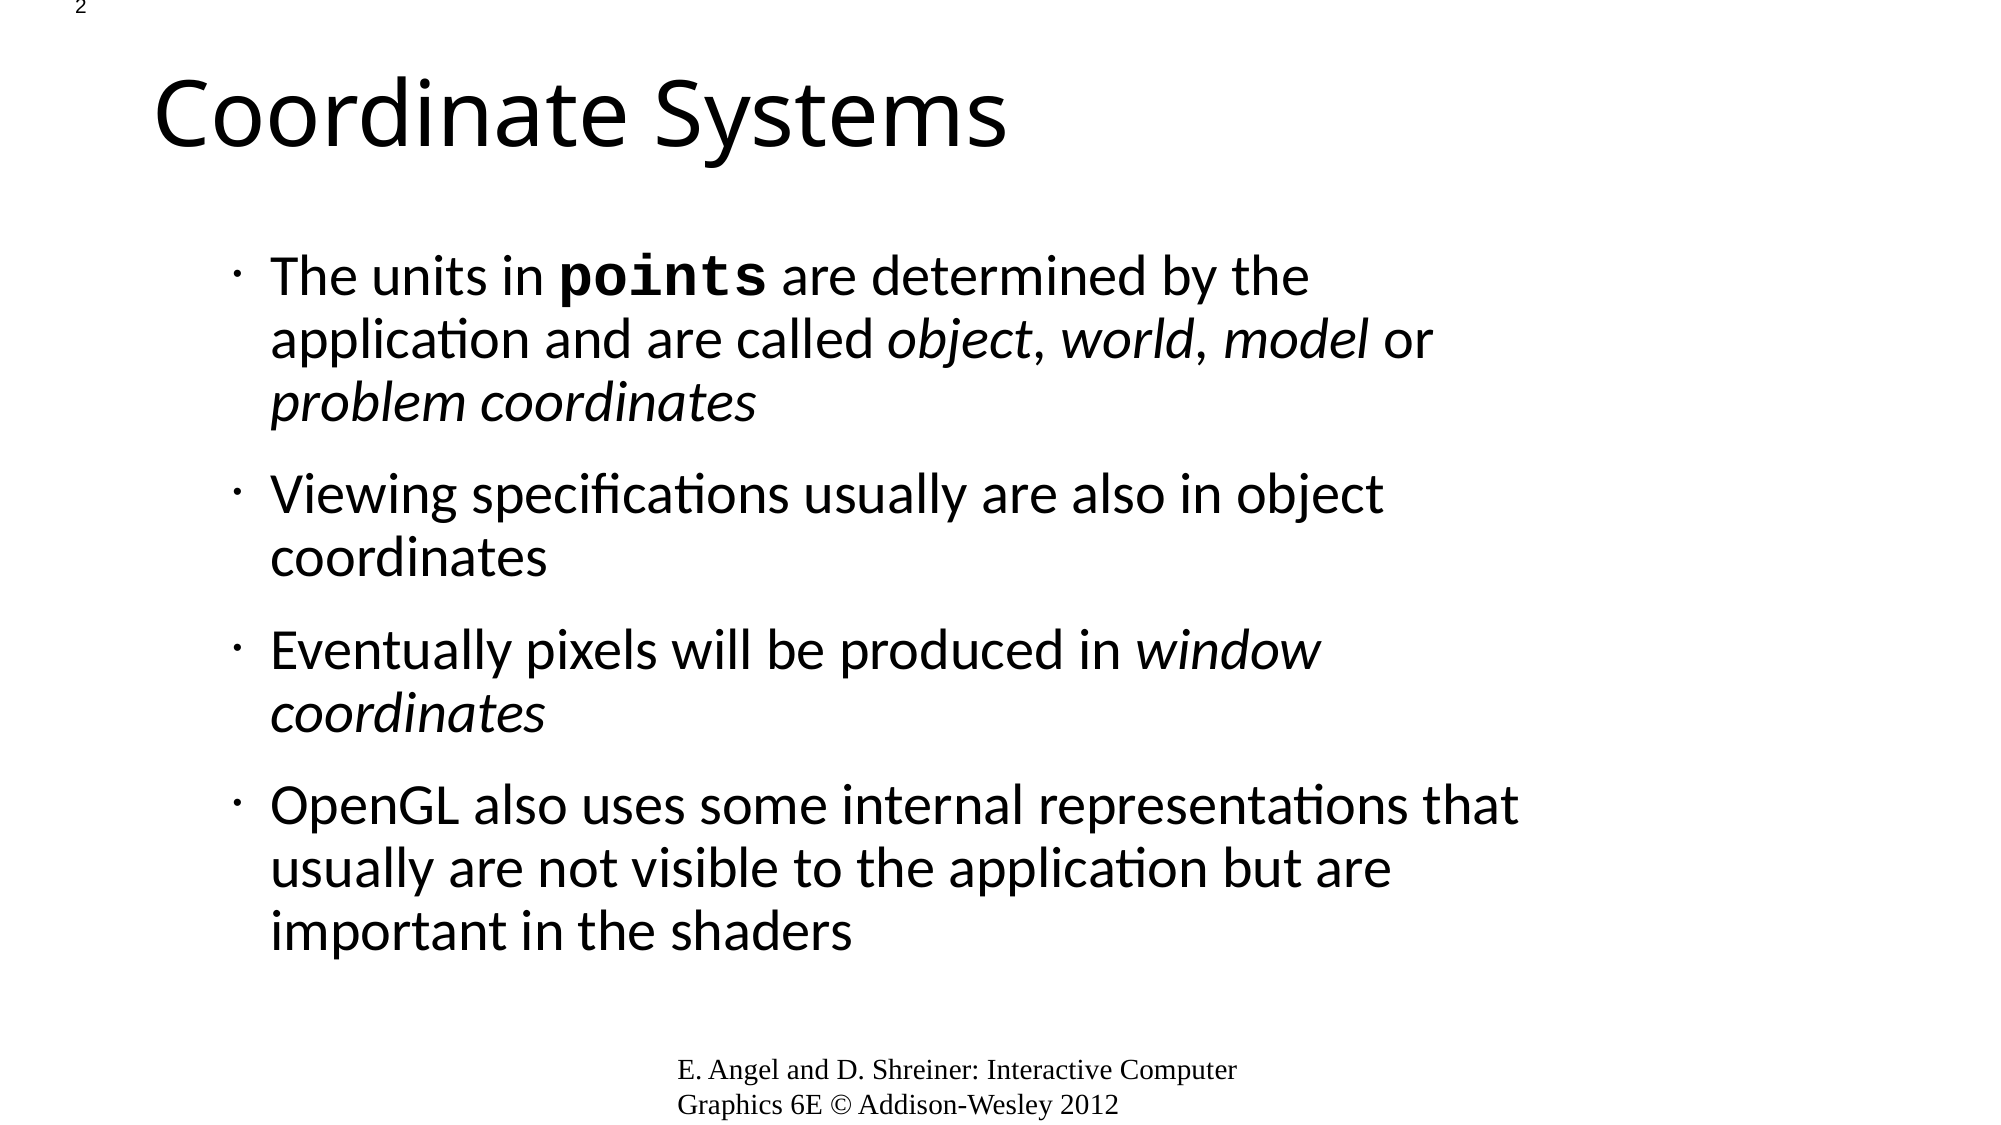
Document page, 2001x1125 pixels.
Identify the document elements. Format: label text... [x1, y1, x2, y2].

title Coordinate Systems [137, 59, 1863, 278]
footer E. Angel and D. Shreiner: Interactive Computer Graphics 6E © Addison-Wesley 2012 [662, 1042, 1338, 1103]
list The units in points are determined by the application and are called object, world, model or problem coordinates Viewing specifications usually are also in object coordinates Eventually pixels will be produced in window coordinates OpenGL also uses some internal representations that usually are not visible to the application but are important in the shaders [218, 237, 1581, 1013]
